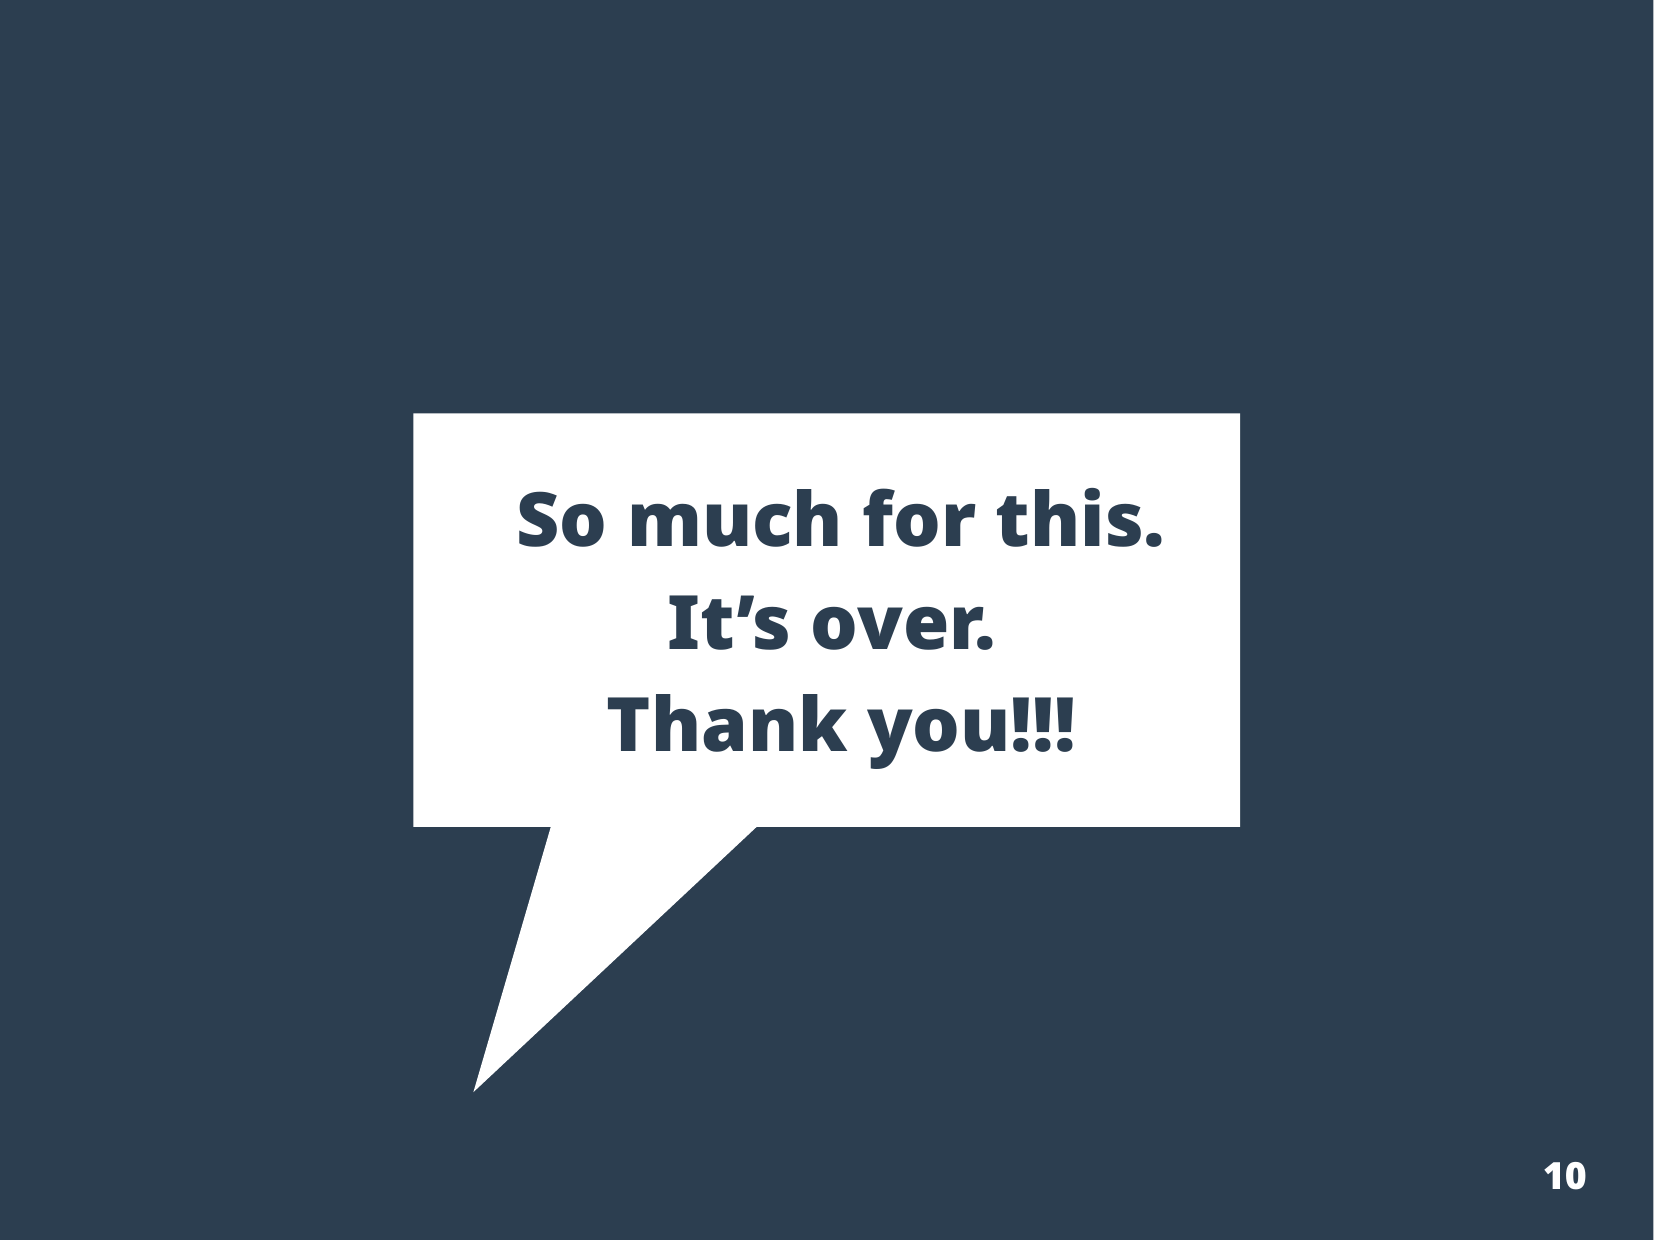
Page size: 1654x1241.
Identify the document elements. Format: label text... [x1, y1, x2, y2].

title So much for this. It’s over. Thank you!!! [472, 442, 1211, 798]
